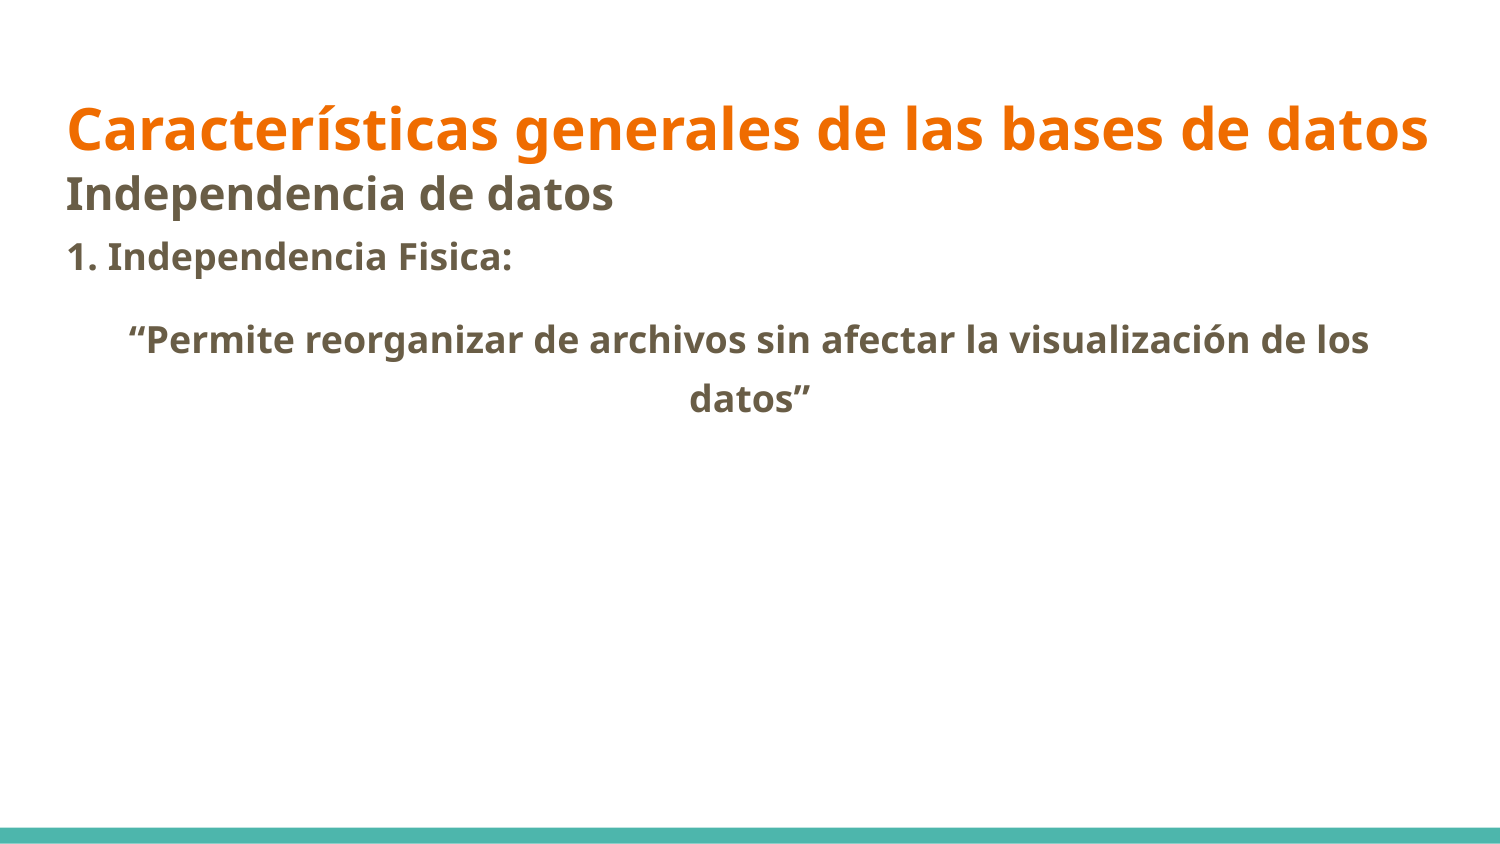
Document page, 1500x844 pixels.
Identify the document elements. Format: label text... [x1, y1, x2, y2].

list 1. Independencia Fisica: “Permite reorganizar de archivos sin afectar la visualización de los datos” [51, 207, 1449, 750]
title Características generales de las bases de datos [51, 72, 1449, 189]
text_box Independencia de datos [51, 153, 700, 231]
